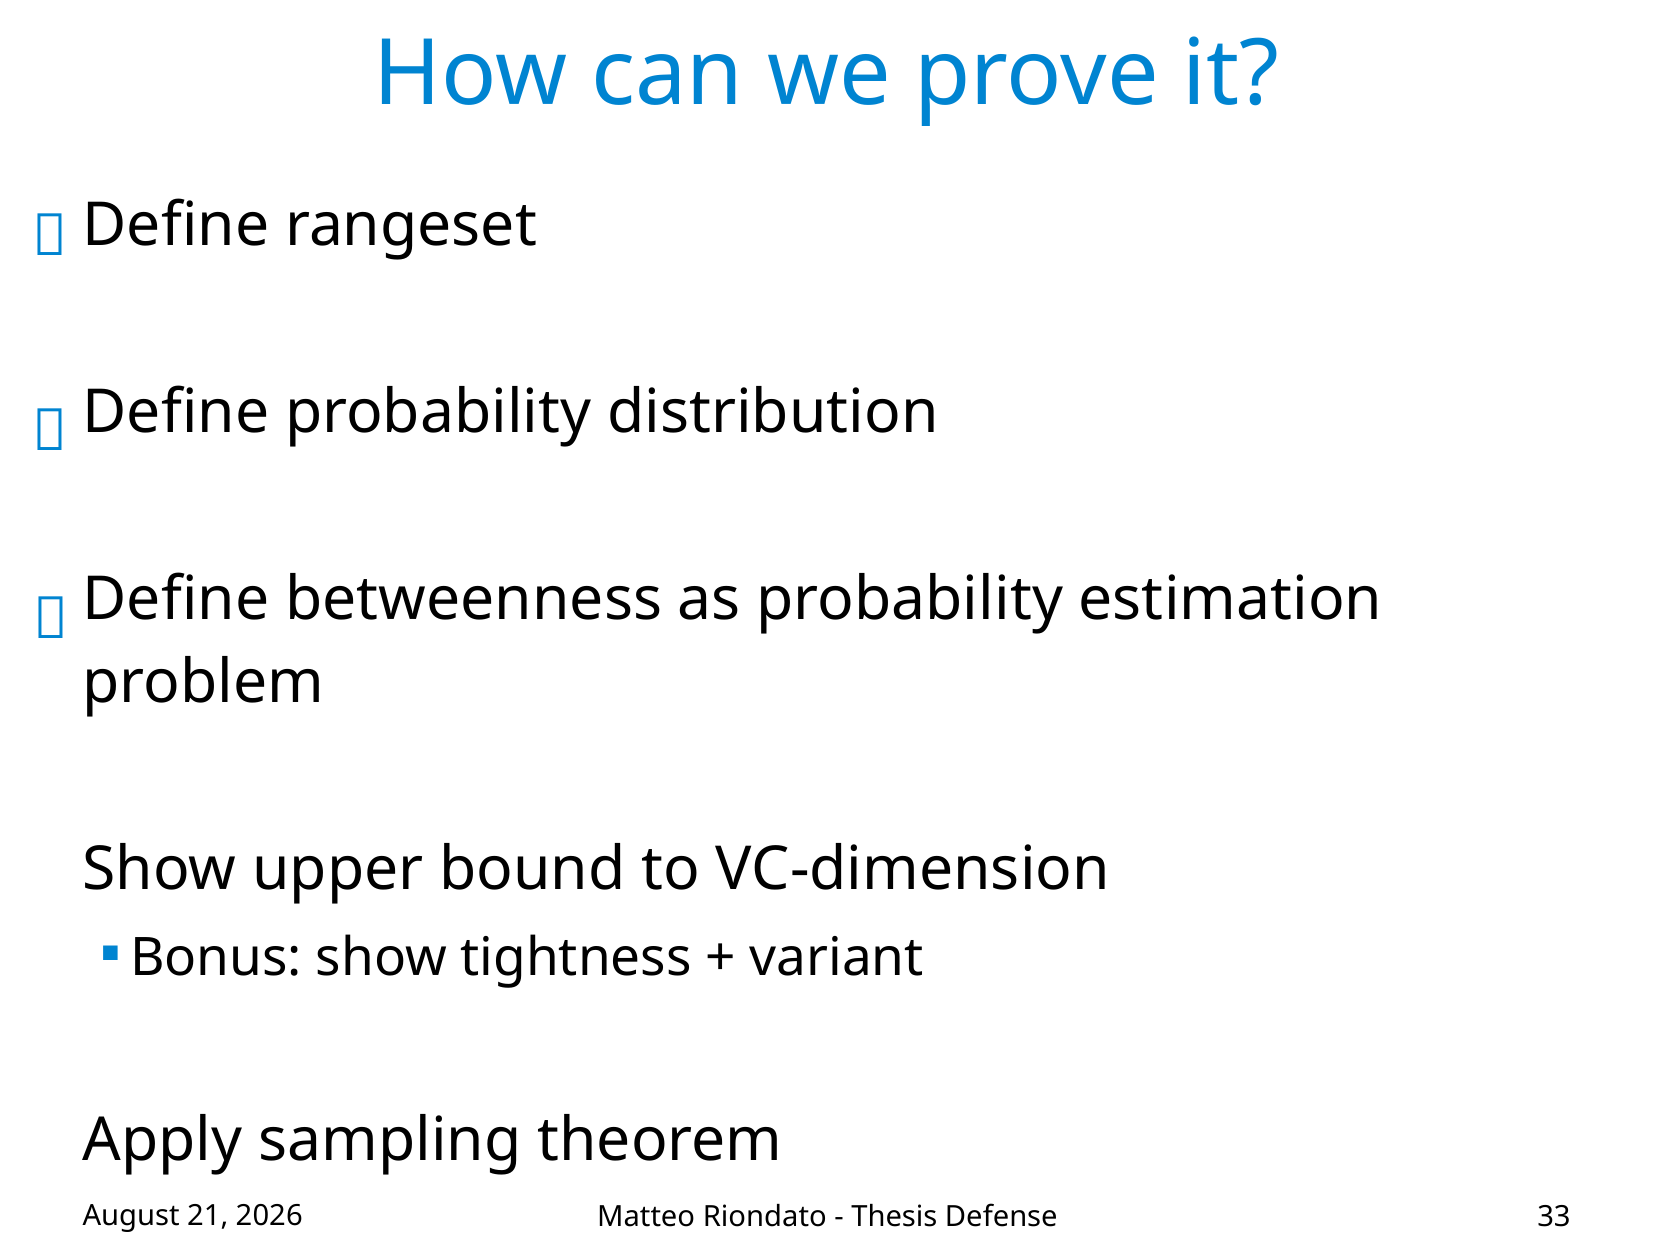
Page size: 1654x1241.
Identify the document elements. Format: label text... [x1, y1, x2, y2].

list Define rangeset Define probability distribution Define betweenness as probability estimation problem Show upper bound to VC-dimension Bonus: show tightness + variant Apply sampling theorem [82, 180, 1571, 1186]
text_box  [18, 185, 94, 265]
title How can we prove it? [82, 0, 1571, 139]
text_box  [18, 380, 94, 460]
text_box  [18, 569, 94, 649]
